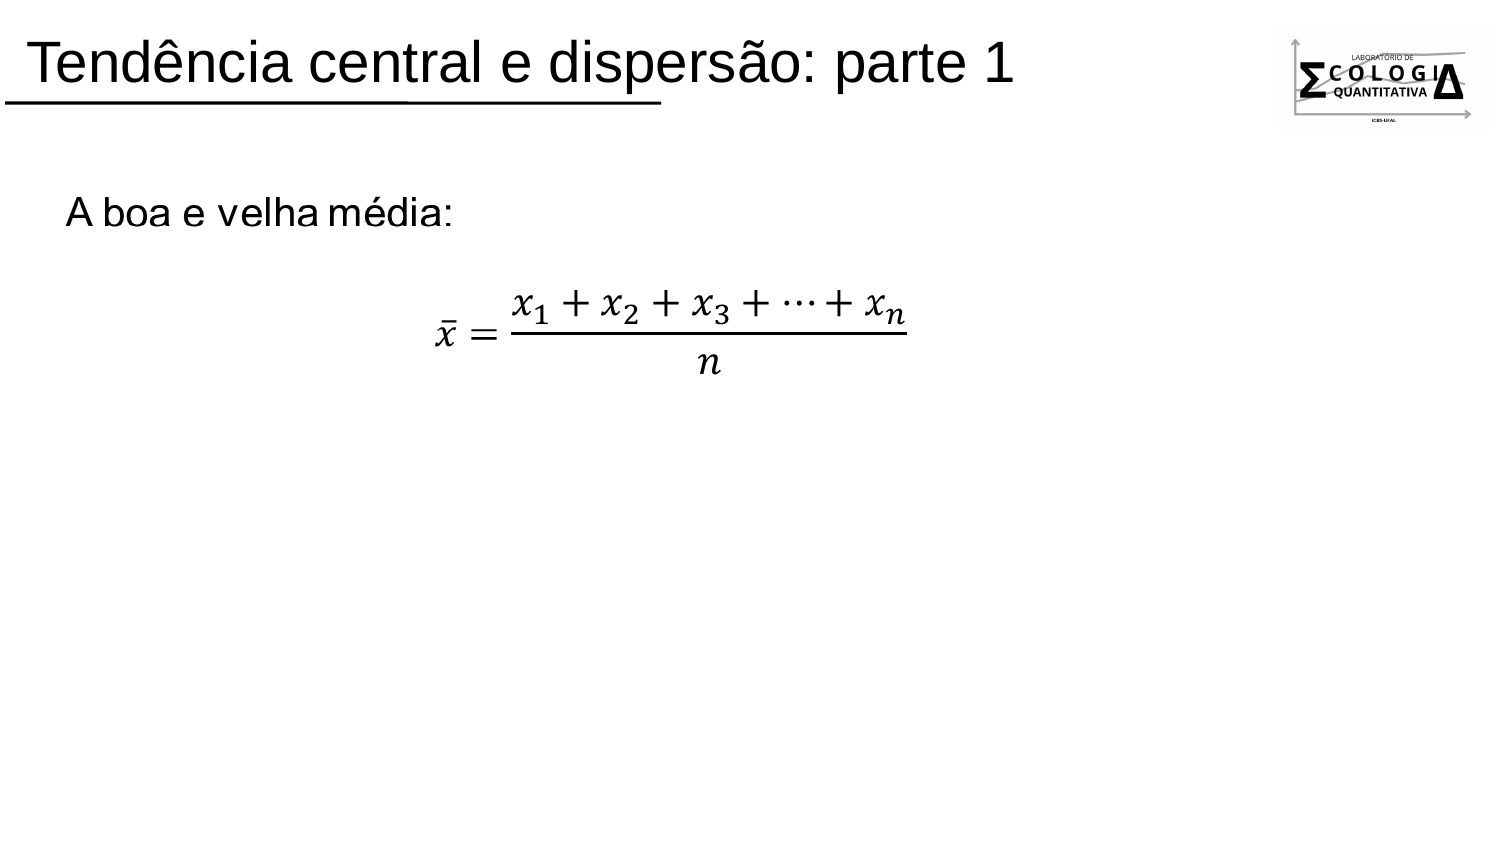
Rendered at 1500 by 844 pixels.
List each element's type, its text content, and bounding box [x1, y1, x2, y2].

text_box [40, 174, 1290, 382]
picture [1275, 23, 1490, 131]
text_box Tendência central e dispersão: parte 1 [11, 9, 1210, 117]
